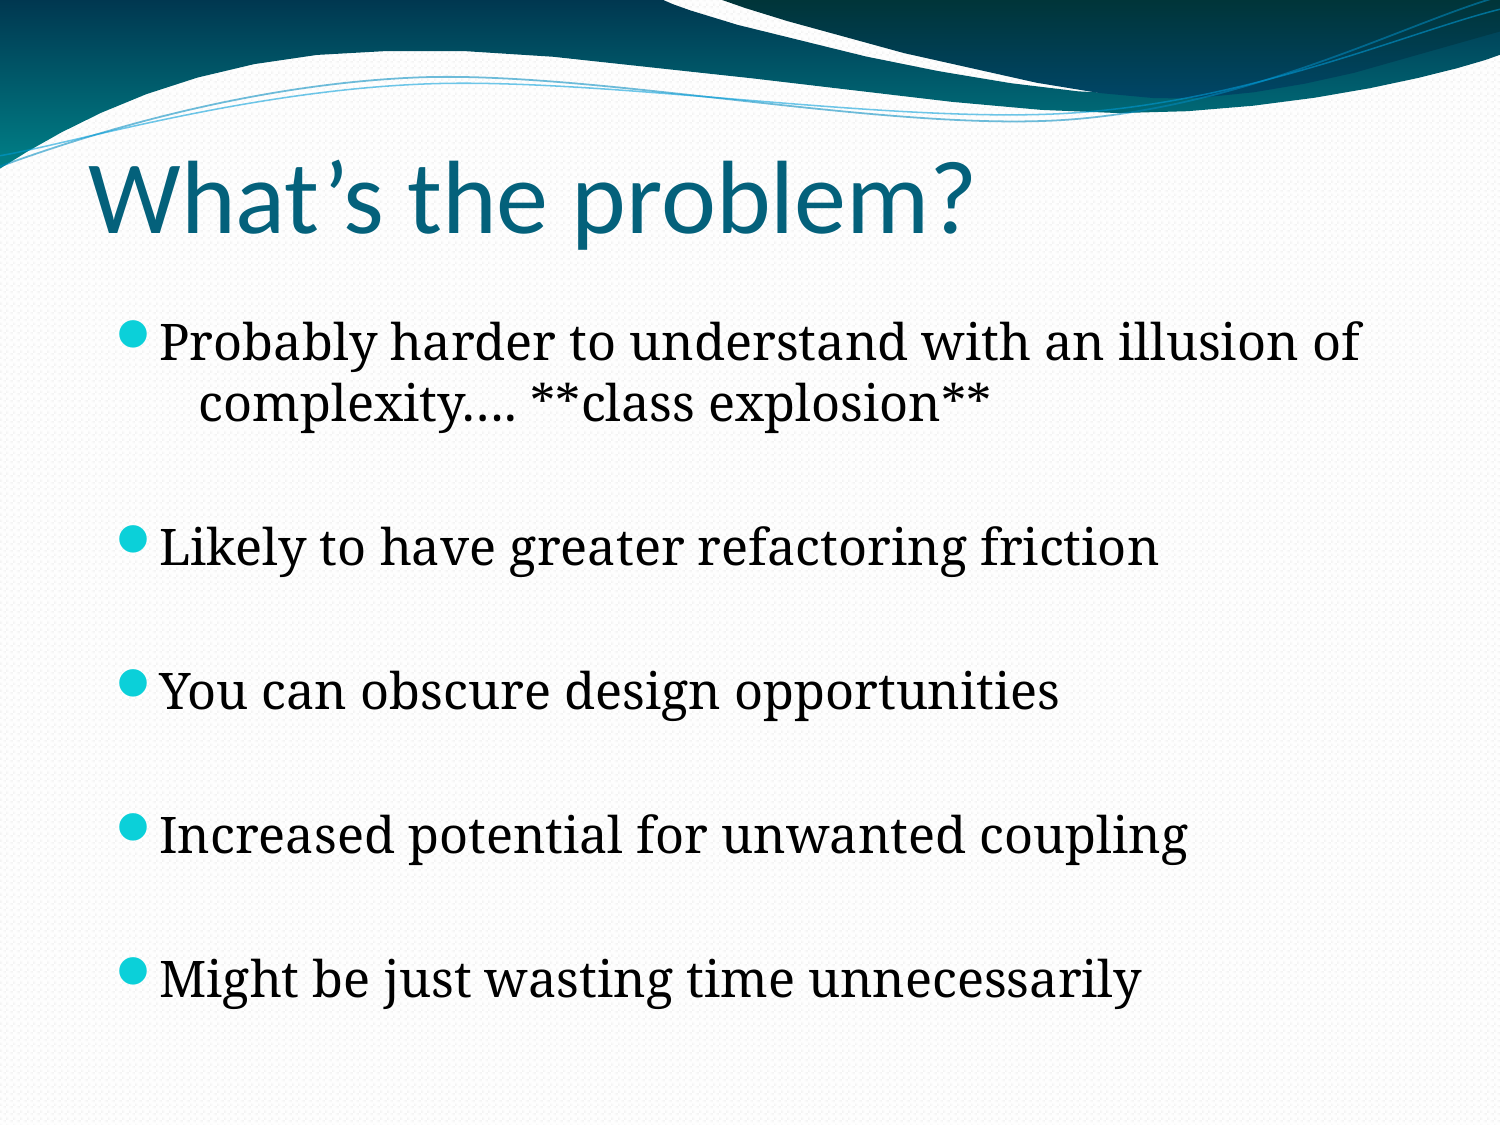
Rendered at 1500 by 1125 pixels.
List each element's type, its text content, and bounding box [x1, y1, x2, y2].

title What’s the problem? [88, 66, 1439, 254]
list Probably harder to understand with an illusion of complexity…. **class explosion** Likely to have greater refactoring friction You can obscure design opportunities Increased potential for unwanted coupling Might be just wasting time unnecessarily [100, 302, 1451, 1023]
